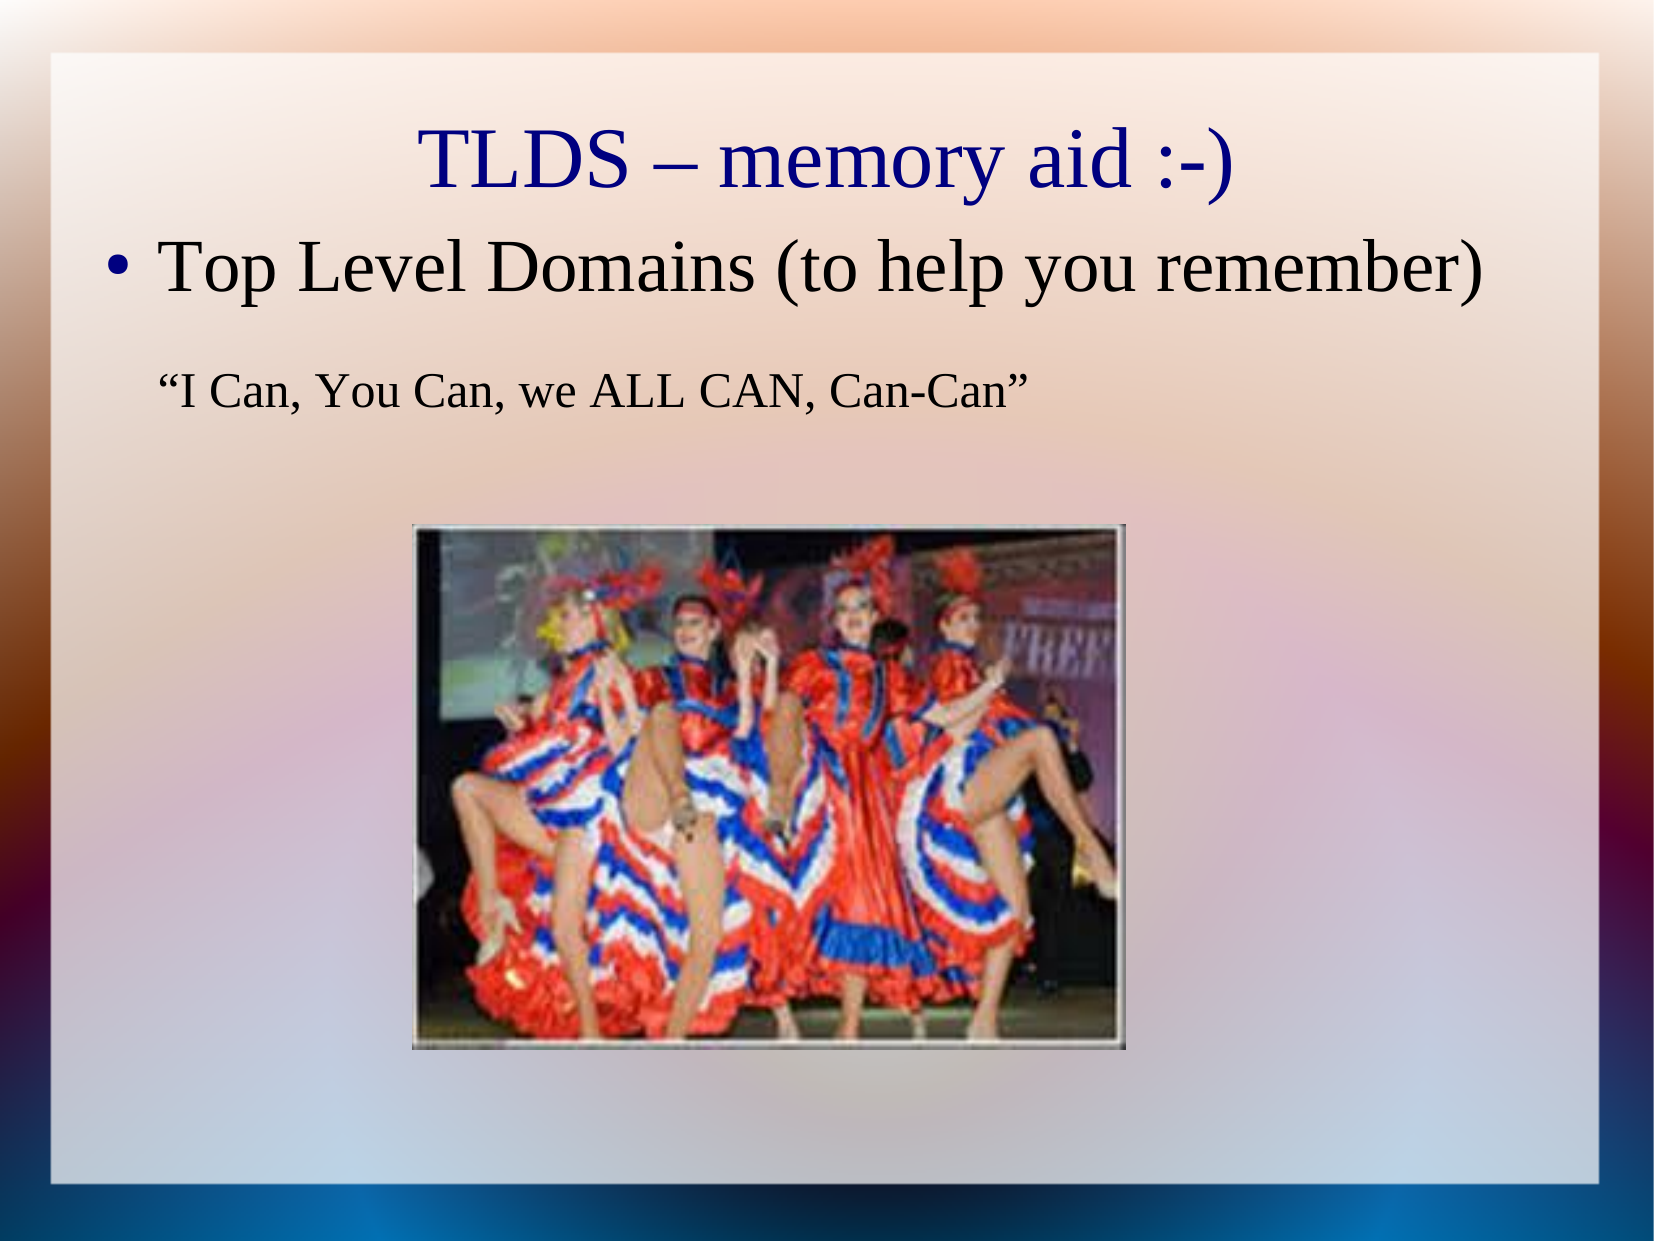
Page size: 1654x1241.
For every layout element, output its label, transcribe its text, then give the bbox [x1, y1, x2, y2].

picture [0, 0, 1654, 1241]
list Top Level Domains (to help you remember) “I Can, You Can, we ALL CAN, Can-Can” [86, 225, 1576, 969]
title TLDS – memory aid :-) [82, 55, 1571, 263]
